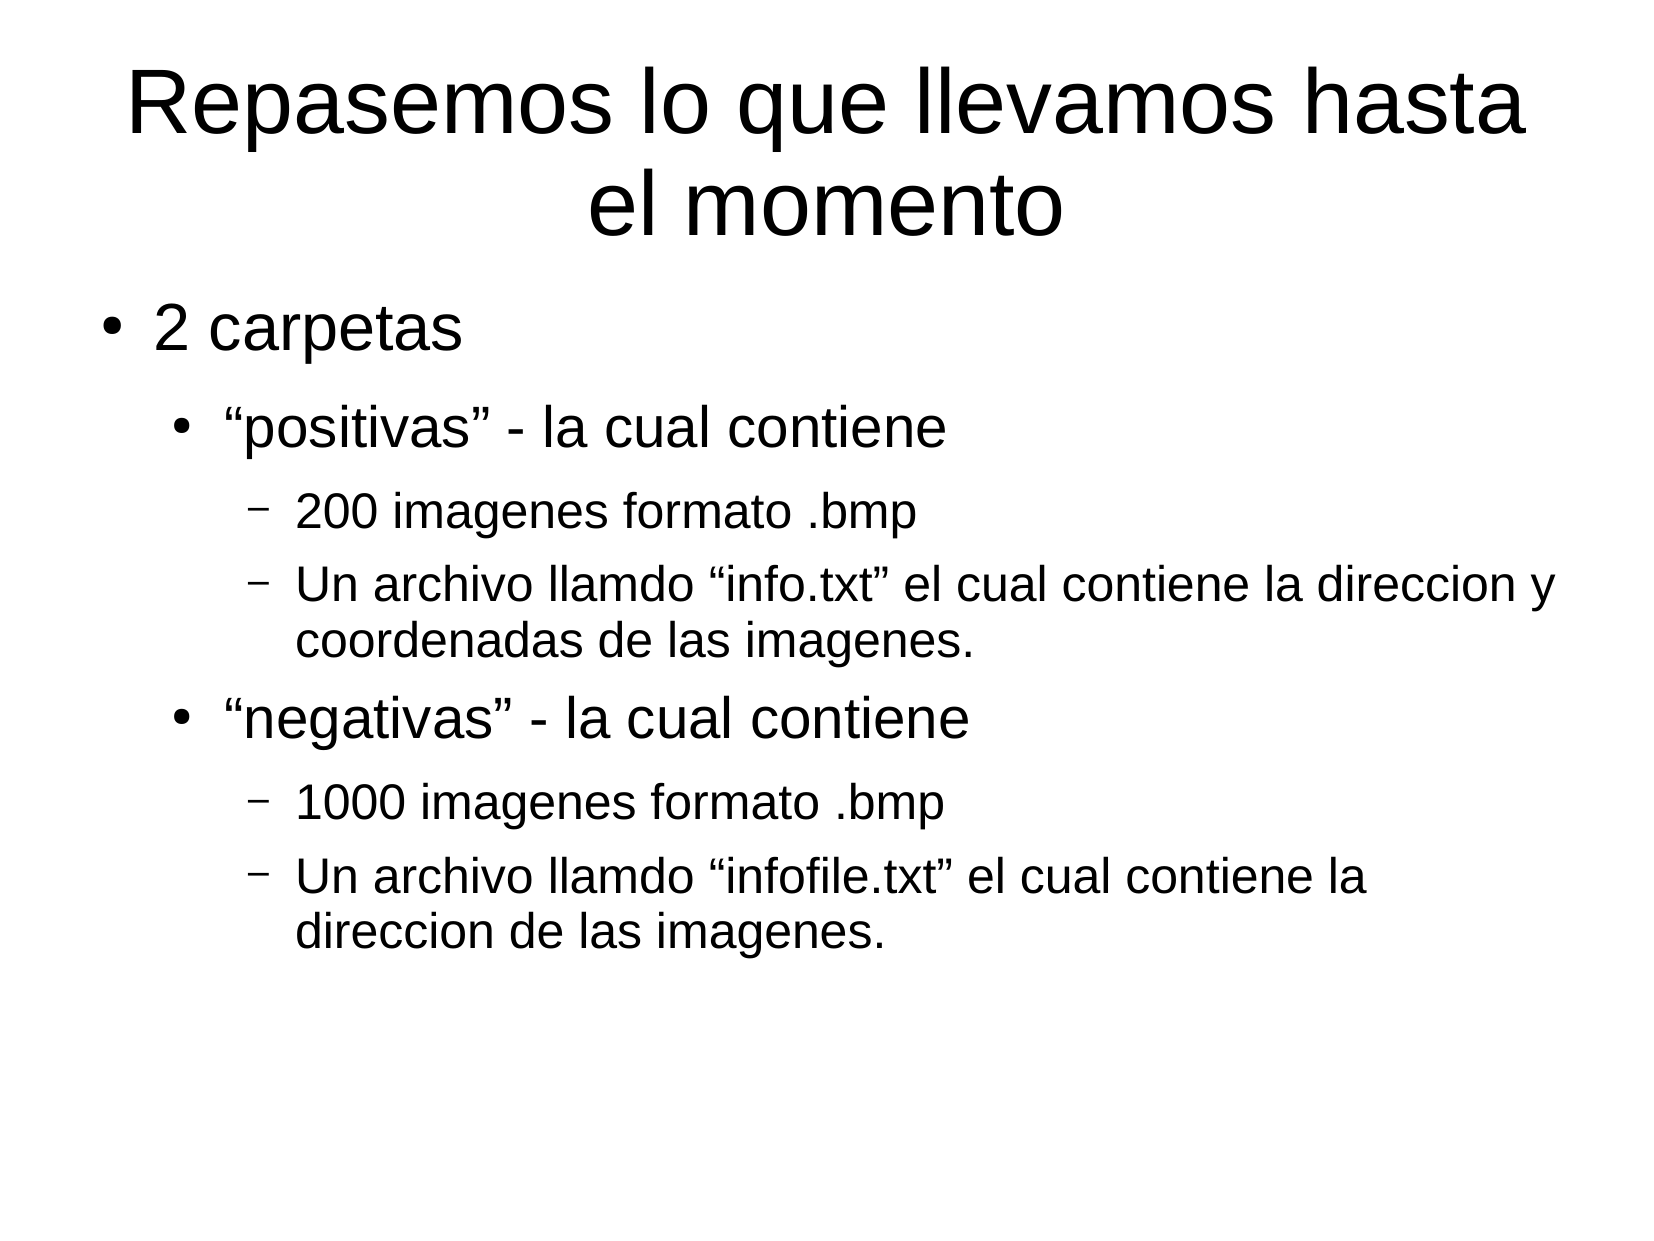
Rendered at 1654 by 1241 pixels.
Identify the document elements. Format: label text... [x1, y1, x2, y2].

title Repasemos lo que llevamos hasta el momento [82, 49, 1571, 257]
list 2 carpetas “positivas” - la cual contiene 200 imagenes formato .bmp Un archivo llamdo “info.txt” el cual contiene la direccion y coordenadas de las imagenes. “negativas” - la cual contiene 1000 imagenes formato .bmp Un archivo llamdo “infofile.txt” el cual contiene la direccion de las imagenes. [82, 290, 1571, 1109]
